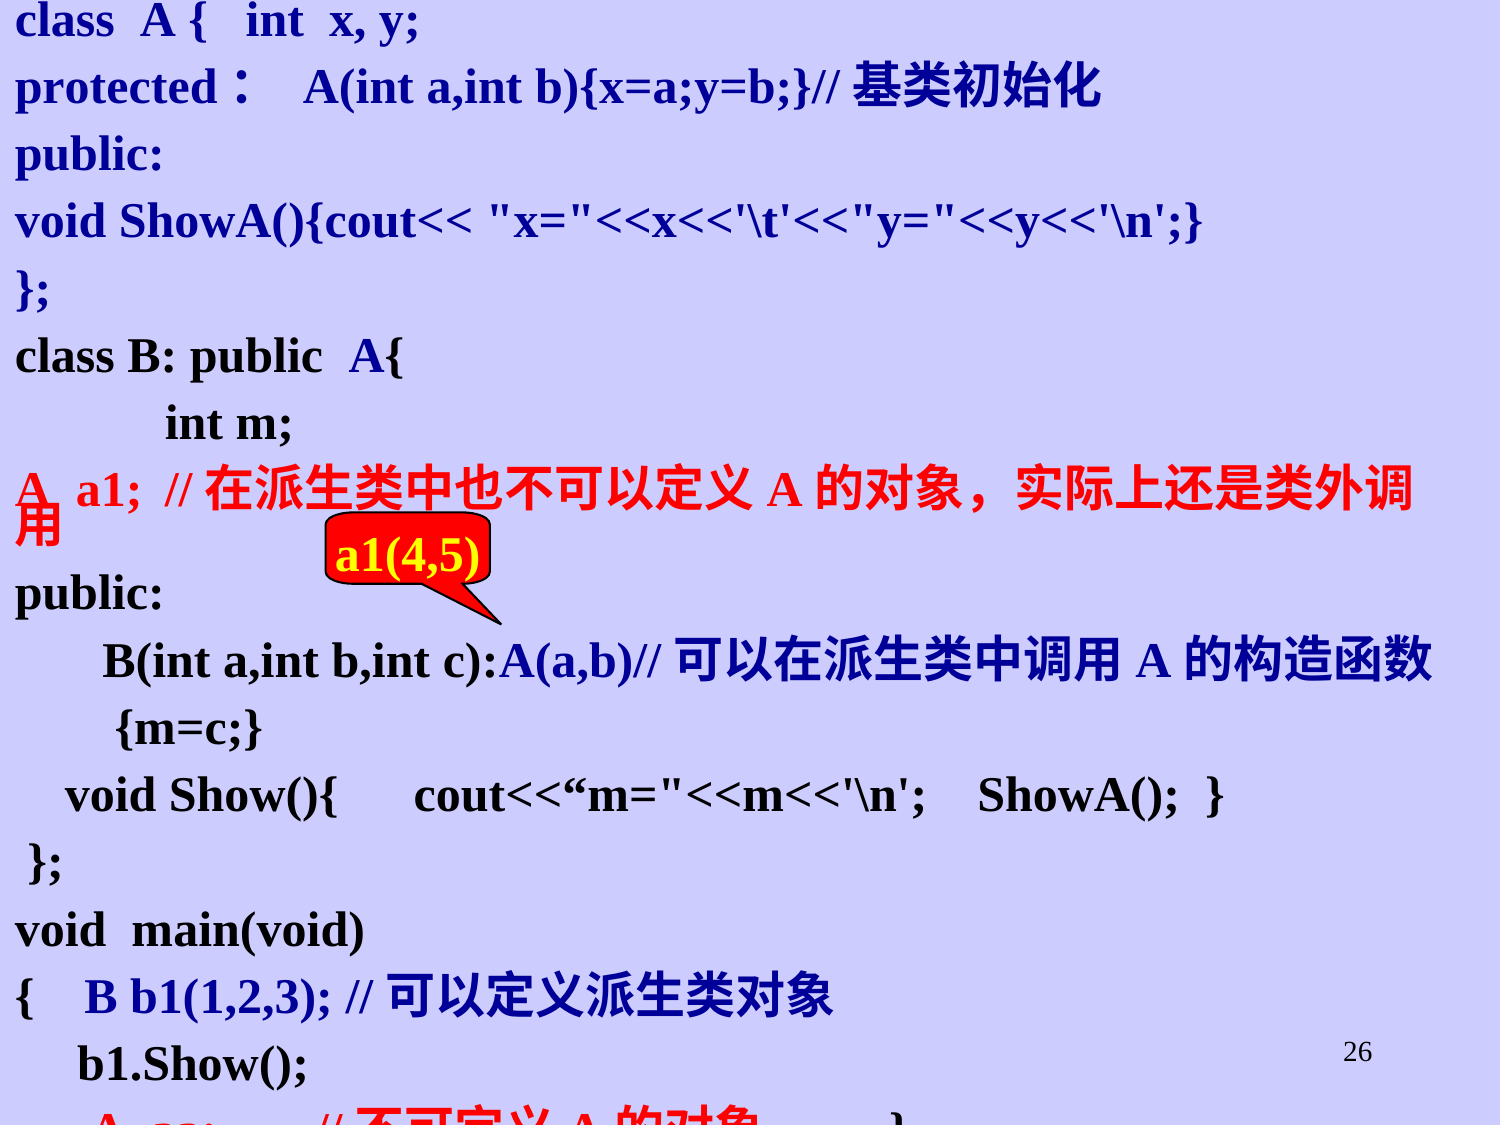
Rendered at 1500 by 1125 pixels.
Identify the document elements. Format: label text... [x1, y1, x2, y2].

text_box class A { int x, y; protected： A(int a,int b){x=a;y=b;}//基类初始化 public: void ShowA(){cout<< "x="<<x<<'\t'<<"y="<<y<<'\n';} }; class B: public A{ int m; A a1; //在派生类中也不可以定义A的对象，实际上还是类外调用 public: B(int a,int b,int c):A(a,b)//可以在派生类中调用A的构造函数 {m=c;} void Show(){ cout<<“m="<<m<<'\n'; ShowA(); } }; void main(void) { B b1(1,2,3); //可以定义派生类对象 b1.Show(); A aa; //不可定义A的对象 } [0, 0, 1476, 1125]
text_box a1(4,5) [325, 512, 502, 625]
